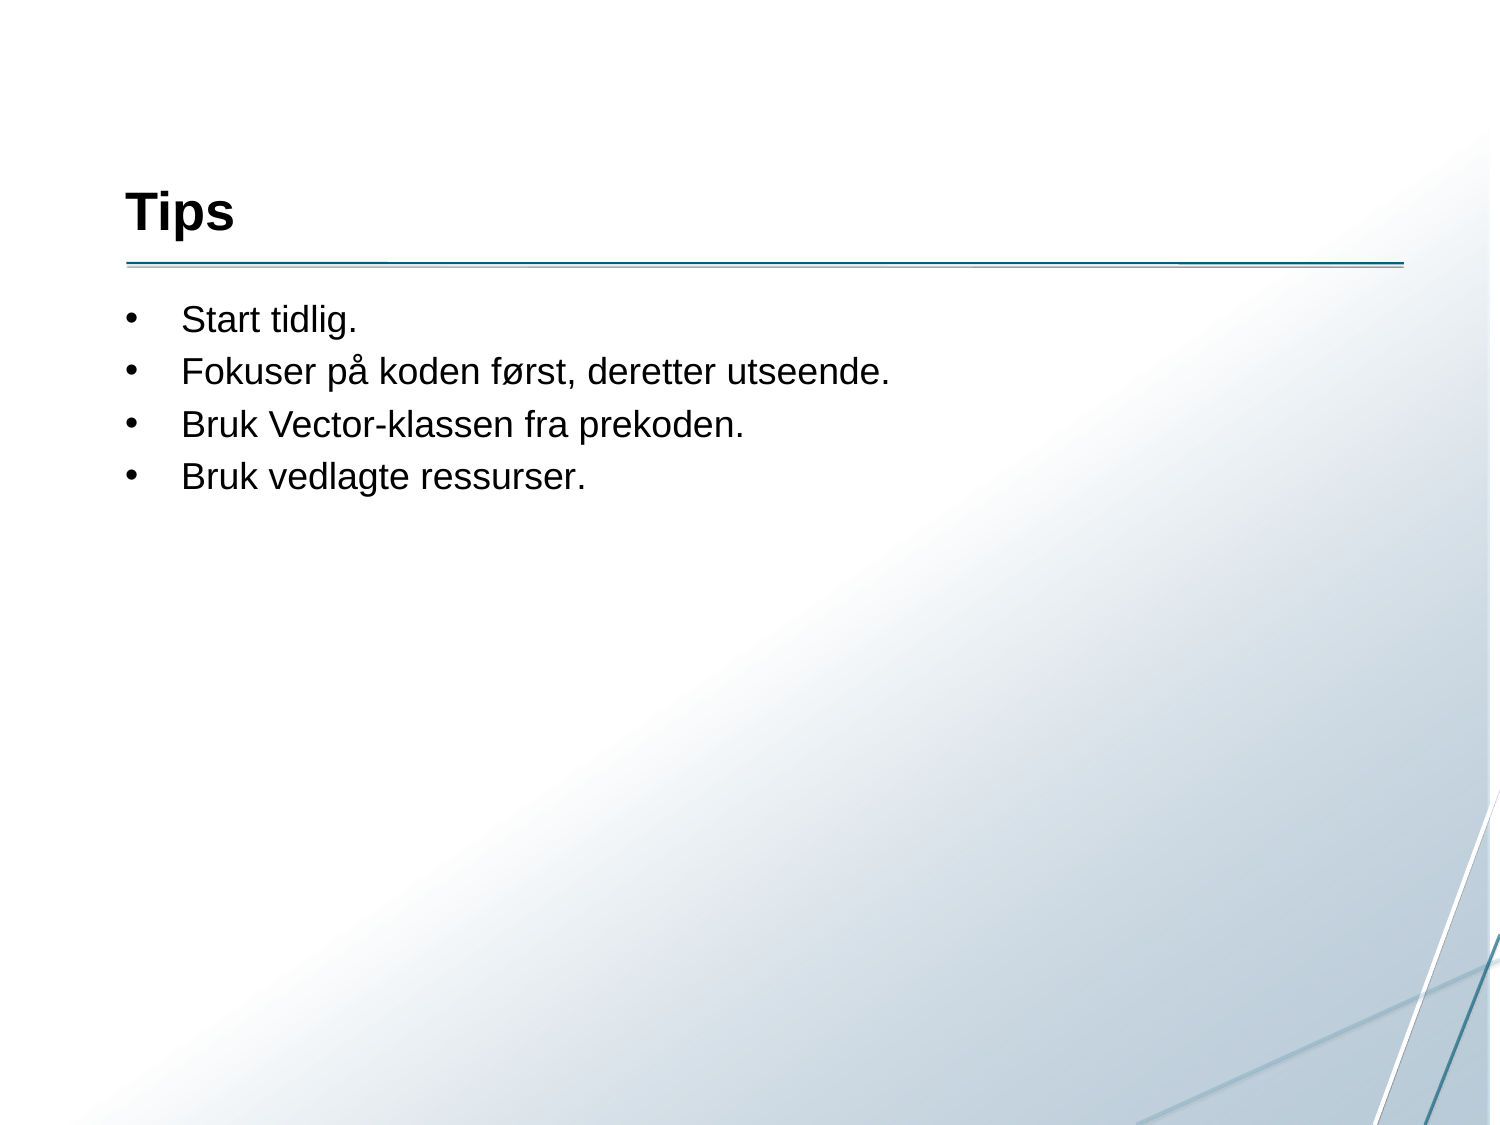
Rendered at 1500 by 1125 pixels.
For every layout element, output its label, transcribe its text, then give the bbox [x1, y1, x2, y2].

list Start tidlig. Fokuser på koden først, deretter utseende. Bruk Vector-klassen fra prekoden. Bruk vedlagte ressurser. [109, 287, 1404, 1005]
title Tips [109, 49, 1403, 249]
